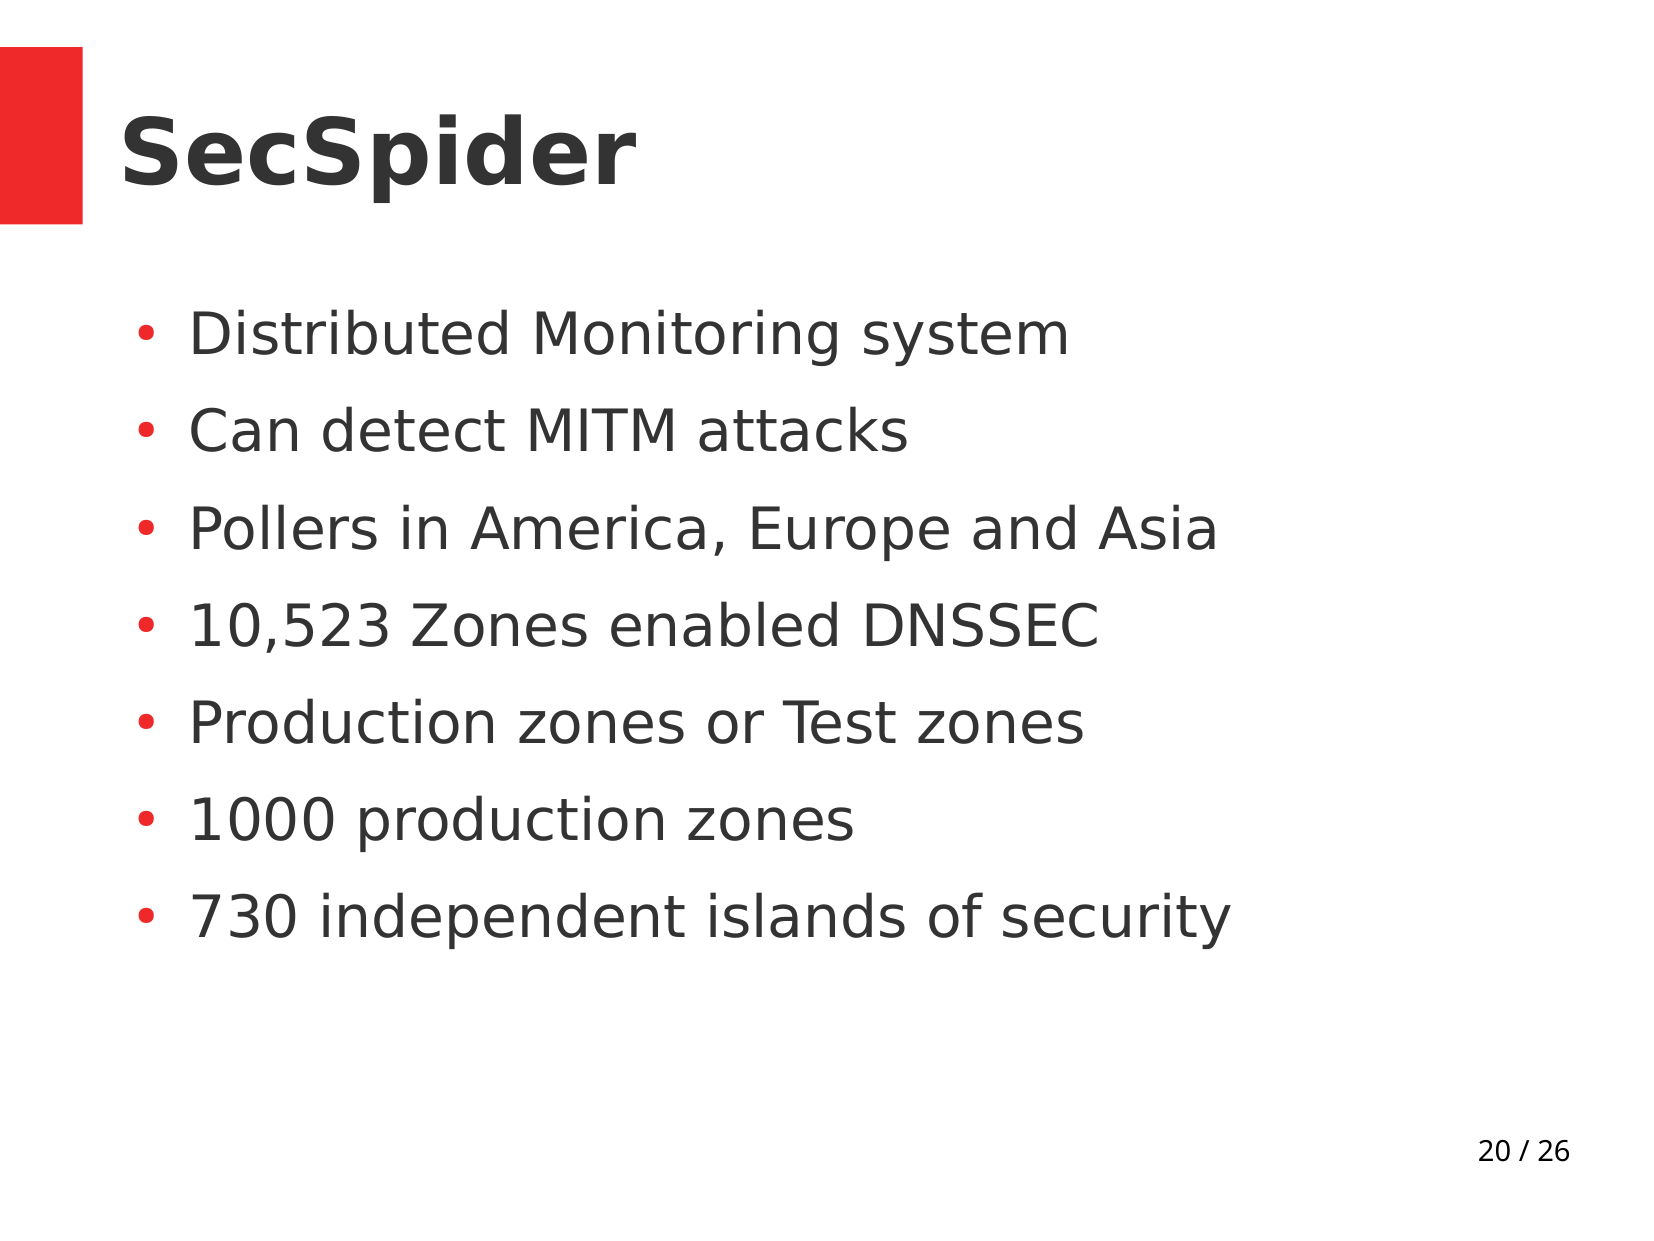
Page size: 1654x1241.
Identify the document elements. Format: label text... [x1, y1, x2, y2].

title SecSpider [118, 49, 1571, 257]
list Distributed Monitoring system Can detect MITM attacks Pollers in America, Europe and Asia 10,523 Zones enabled DNSSEC Production zones or Test zones 1000 production zones 730 independent islands of security [118, 300, 1536, 1021]
